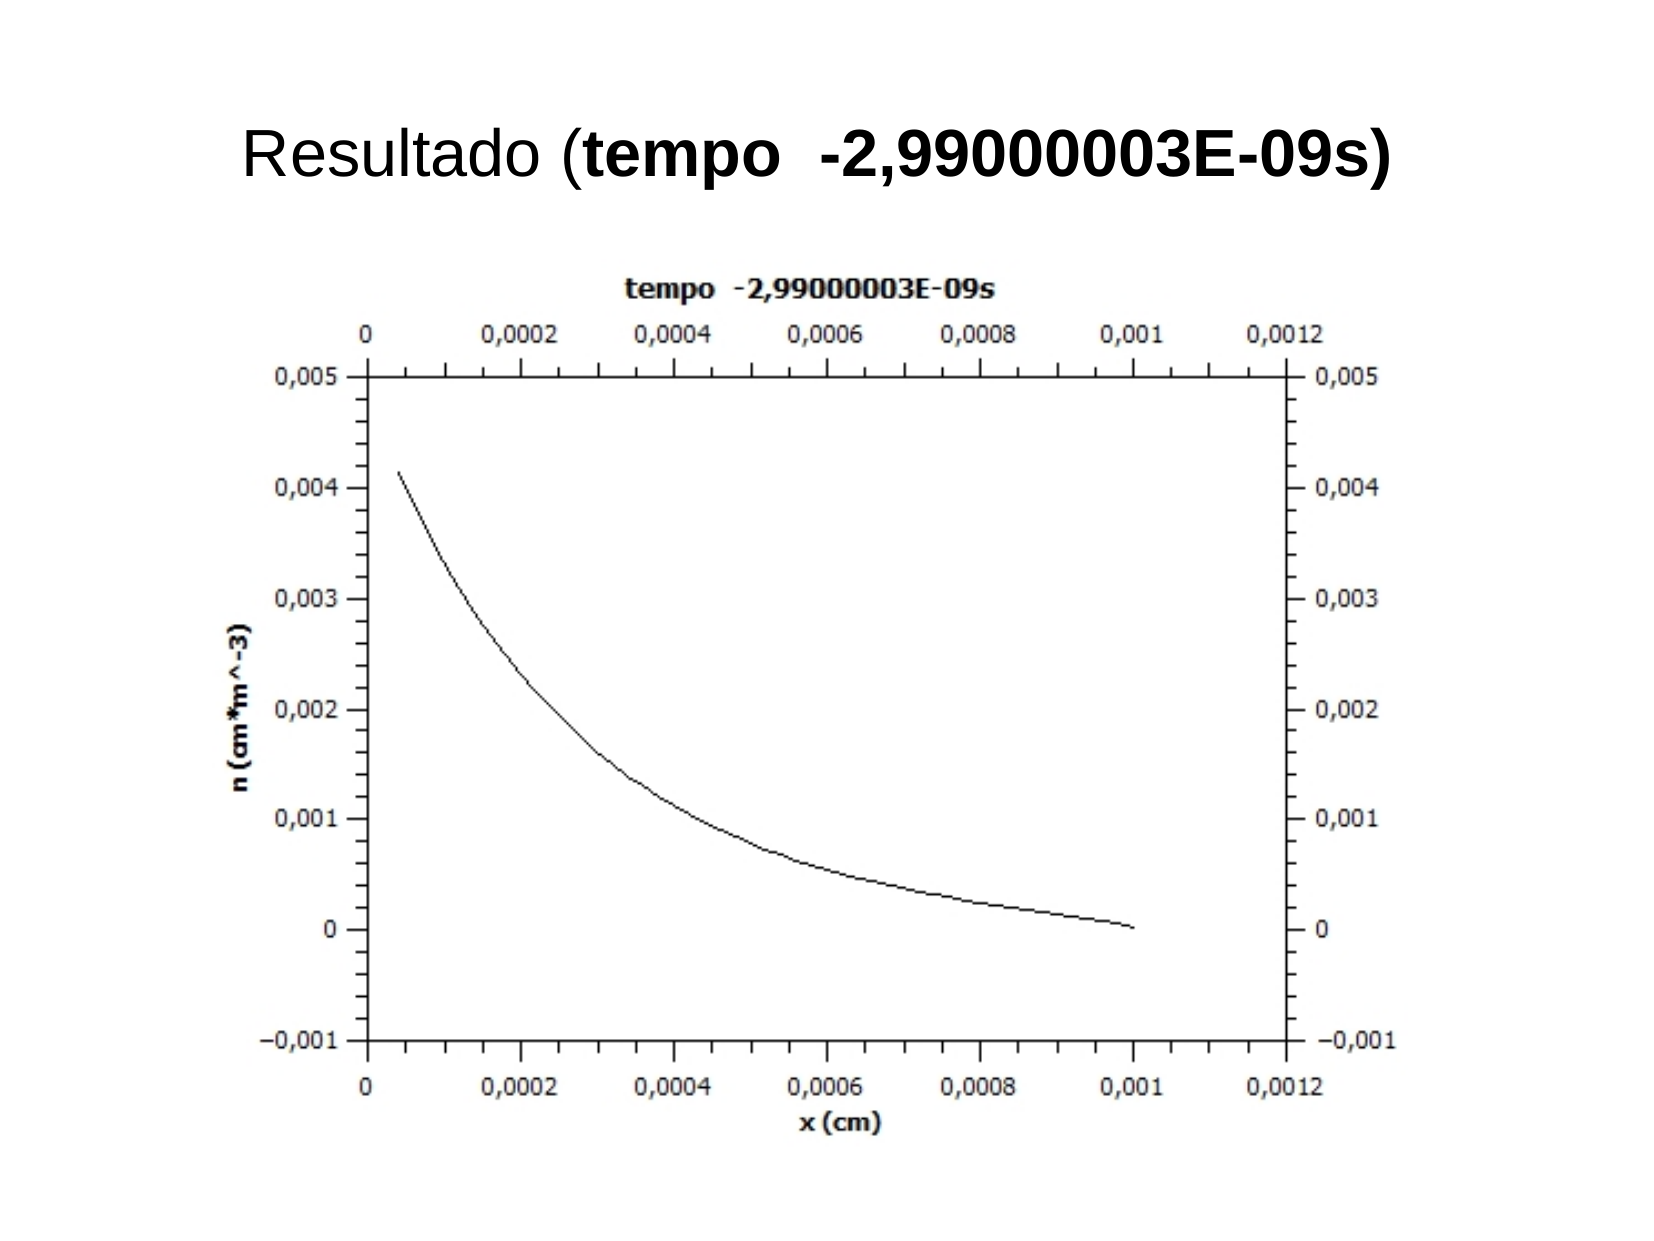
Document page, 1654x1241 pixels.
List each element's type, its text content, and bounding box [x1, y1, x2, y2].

picture [212, 259, 1408, 1158]
title Resultado (tempo -2,99000003E-09s) [82, 49, 1571, 257]
